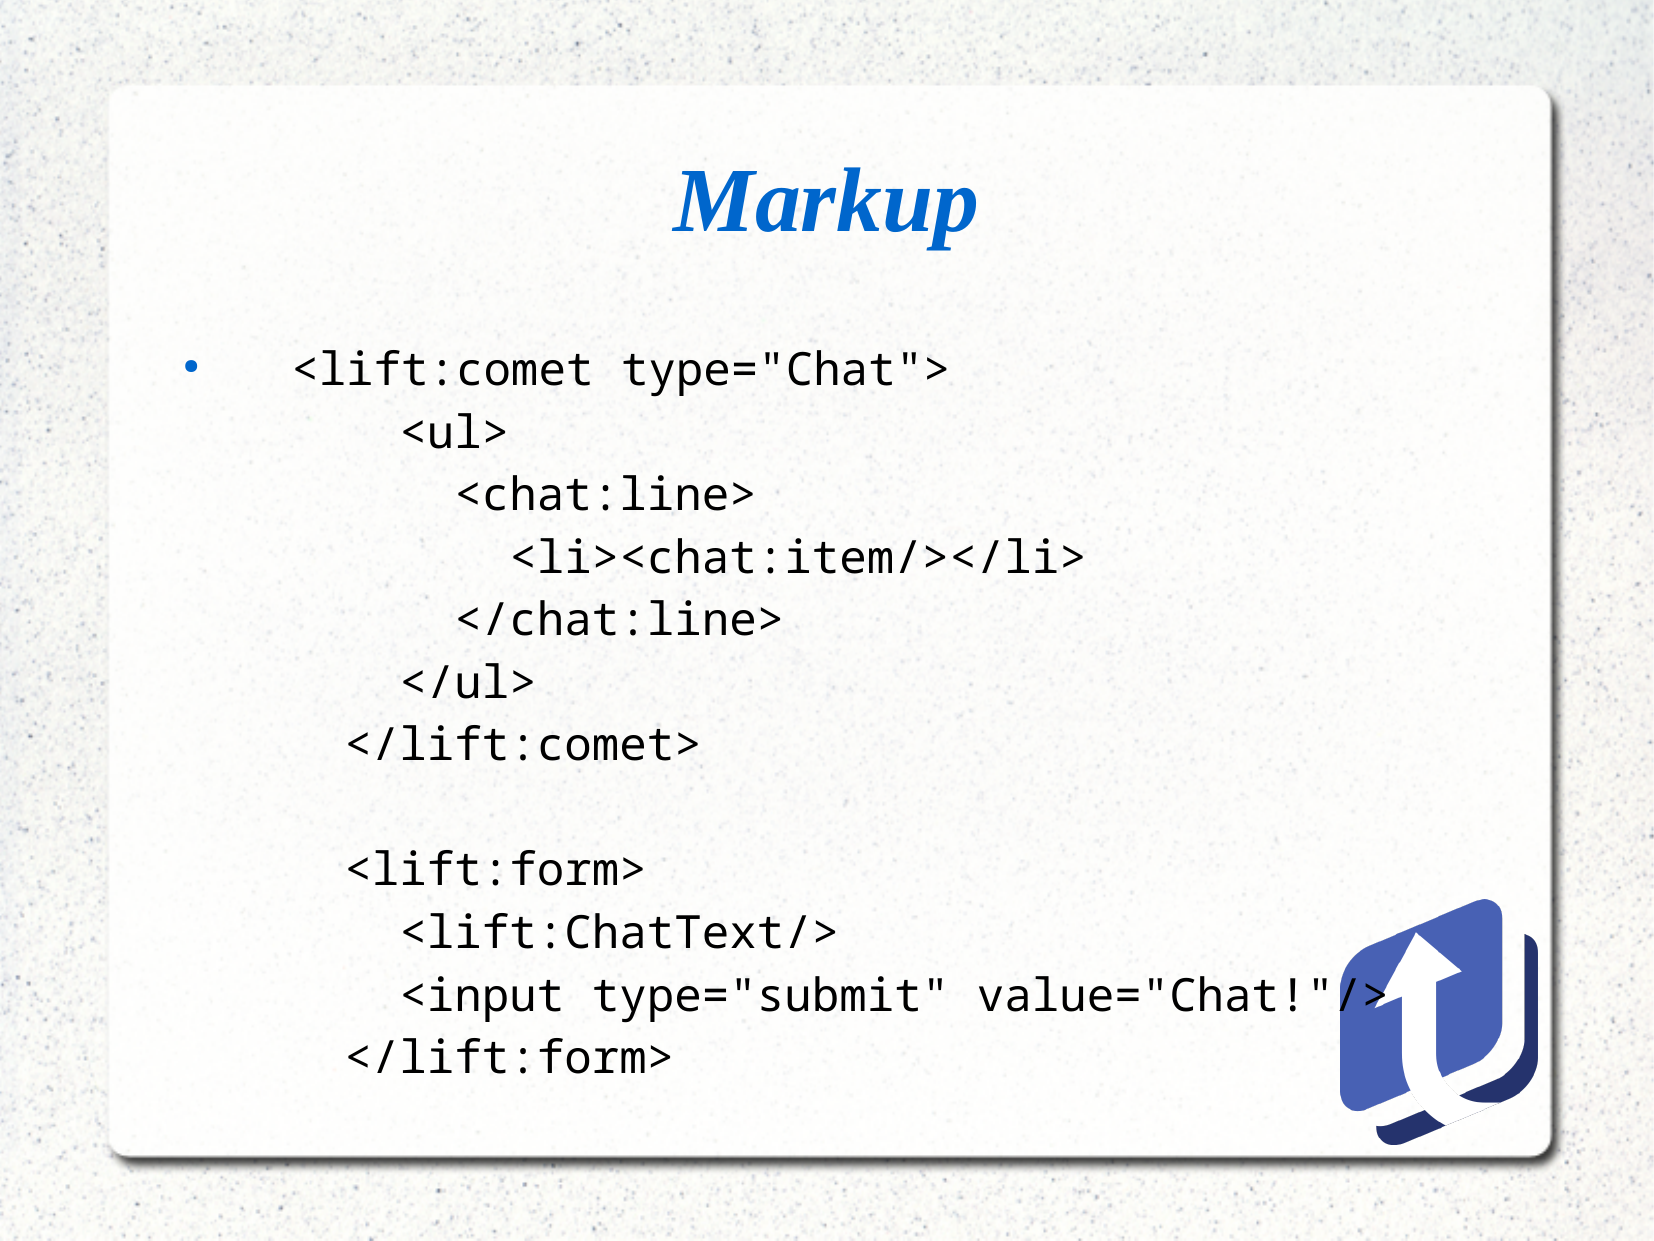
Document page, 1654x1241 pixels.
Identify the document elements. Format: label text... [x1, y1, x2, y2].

picture [0, 0, 1654, 1241]
list <lift:comet type="Chat"> <ul> <chat:line> <li><chat:item/></li> </chat:line> </ul> </lift:comet> <lift:form> <lift:ChatText/> <input type="submit" value="Chat!"/> </lift:form> [147, 336, 1506, 1141]
title Markup [118, 104, 1536, 297]
